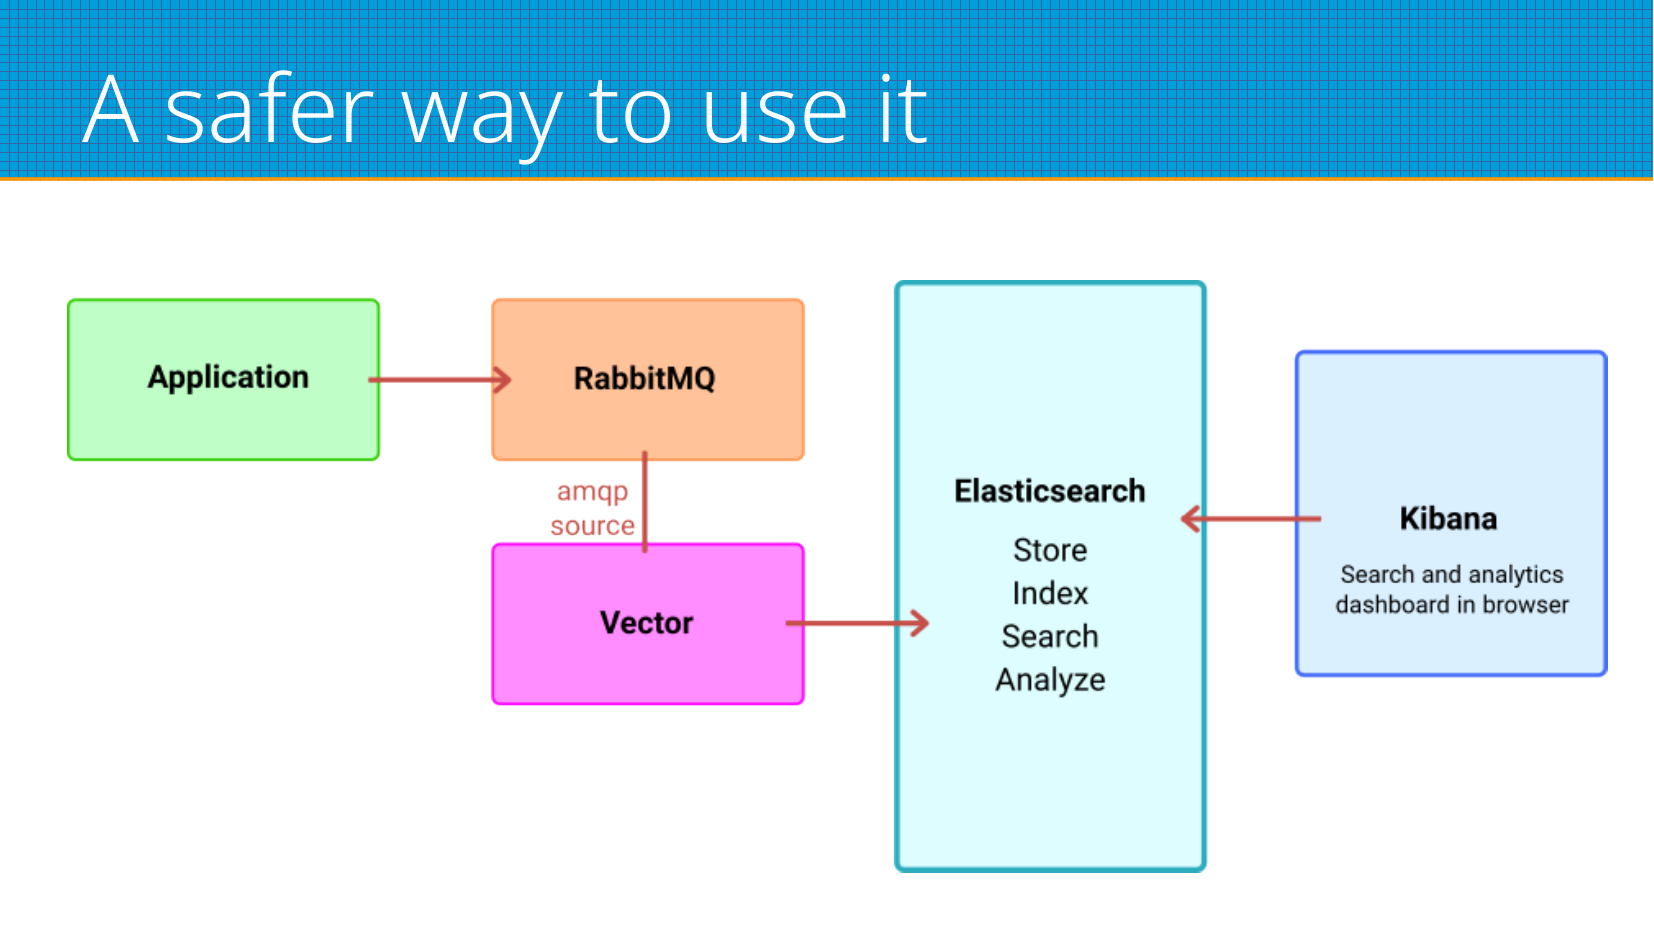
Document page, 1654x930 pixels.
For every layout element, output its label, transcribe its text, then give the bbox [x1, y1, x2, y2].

title A safer way to use it [82, 14, 1571, 171]
picture [67, 280, 1608, 873]
